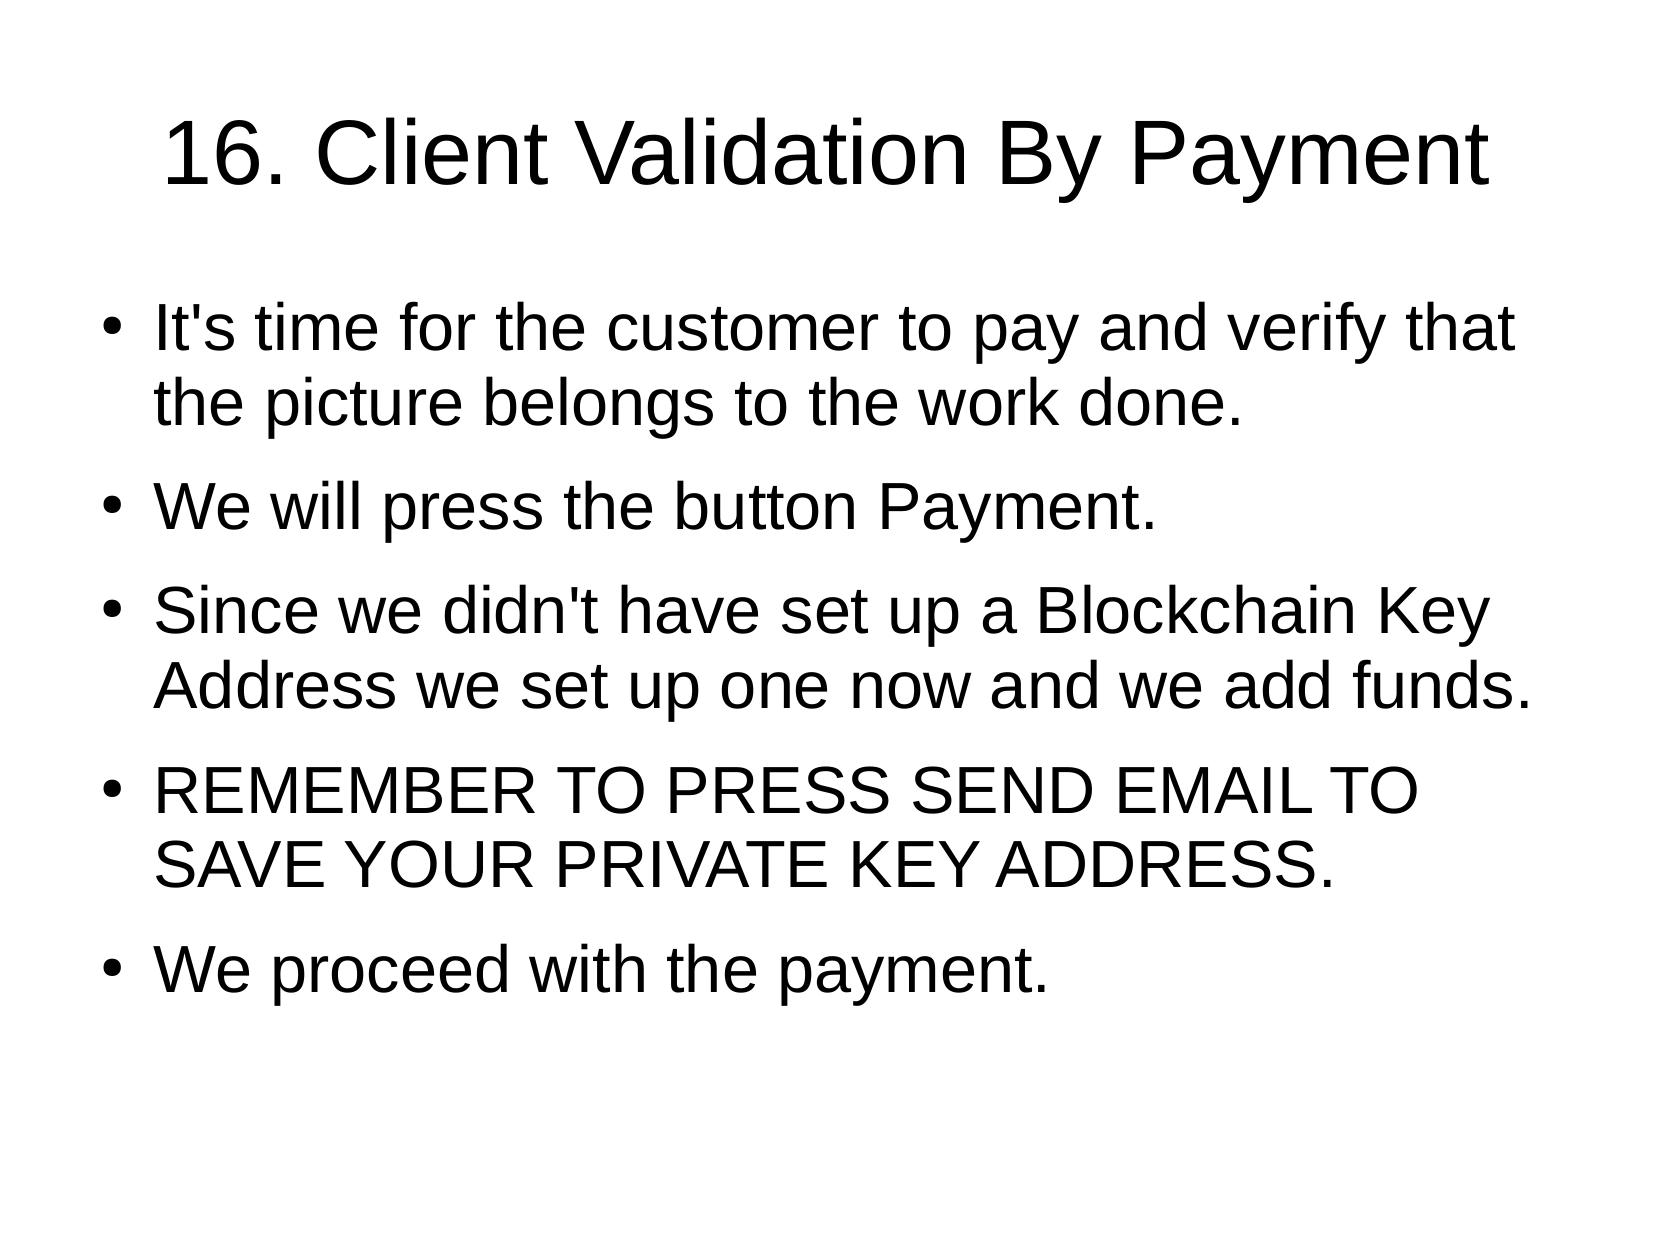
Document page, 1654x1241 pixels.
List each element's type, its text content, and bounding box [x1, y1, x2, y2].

list It's time for the customer to pay and verify that the picture belongs to the work done. We will press the button Payment. Since we didn't have set up a Blockchain Key Address we set up one now and we add funds. REMEMBER TO PRESS SEND EMAIL TO SAVE YOUR PRIVATE KEY ADDRESS. We proceed with the payment. [82, 290, 1571, 1216]
title 16. Client Validation By Payment [82, 49, 1571, 257]
